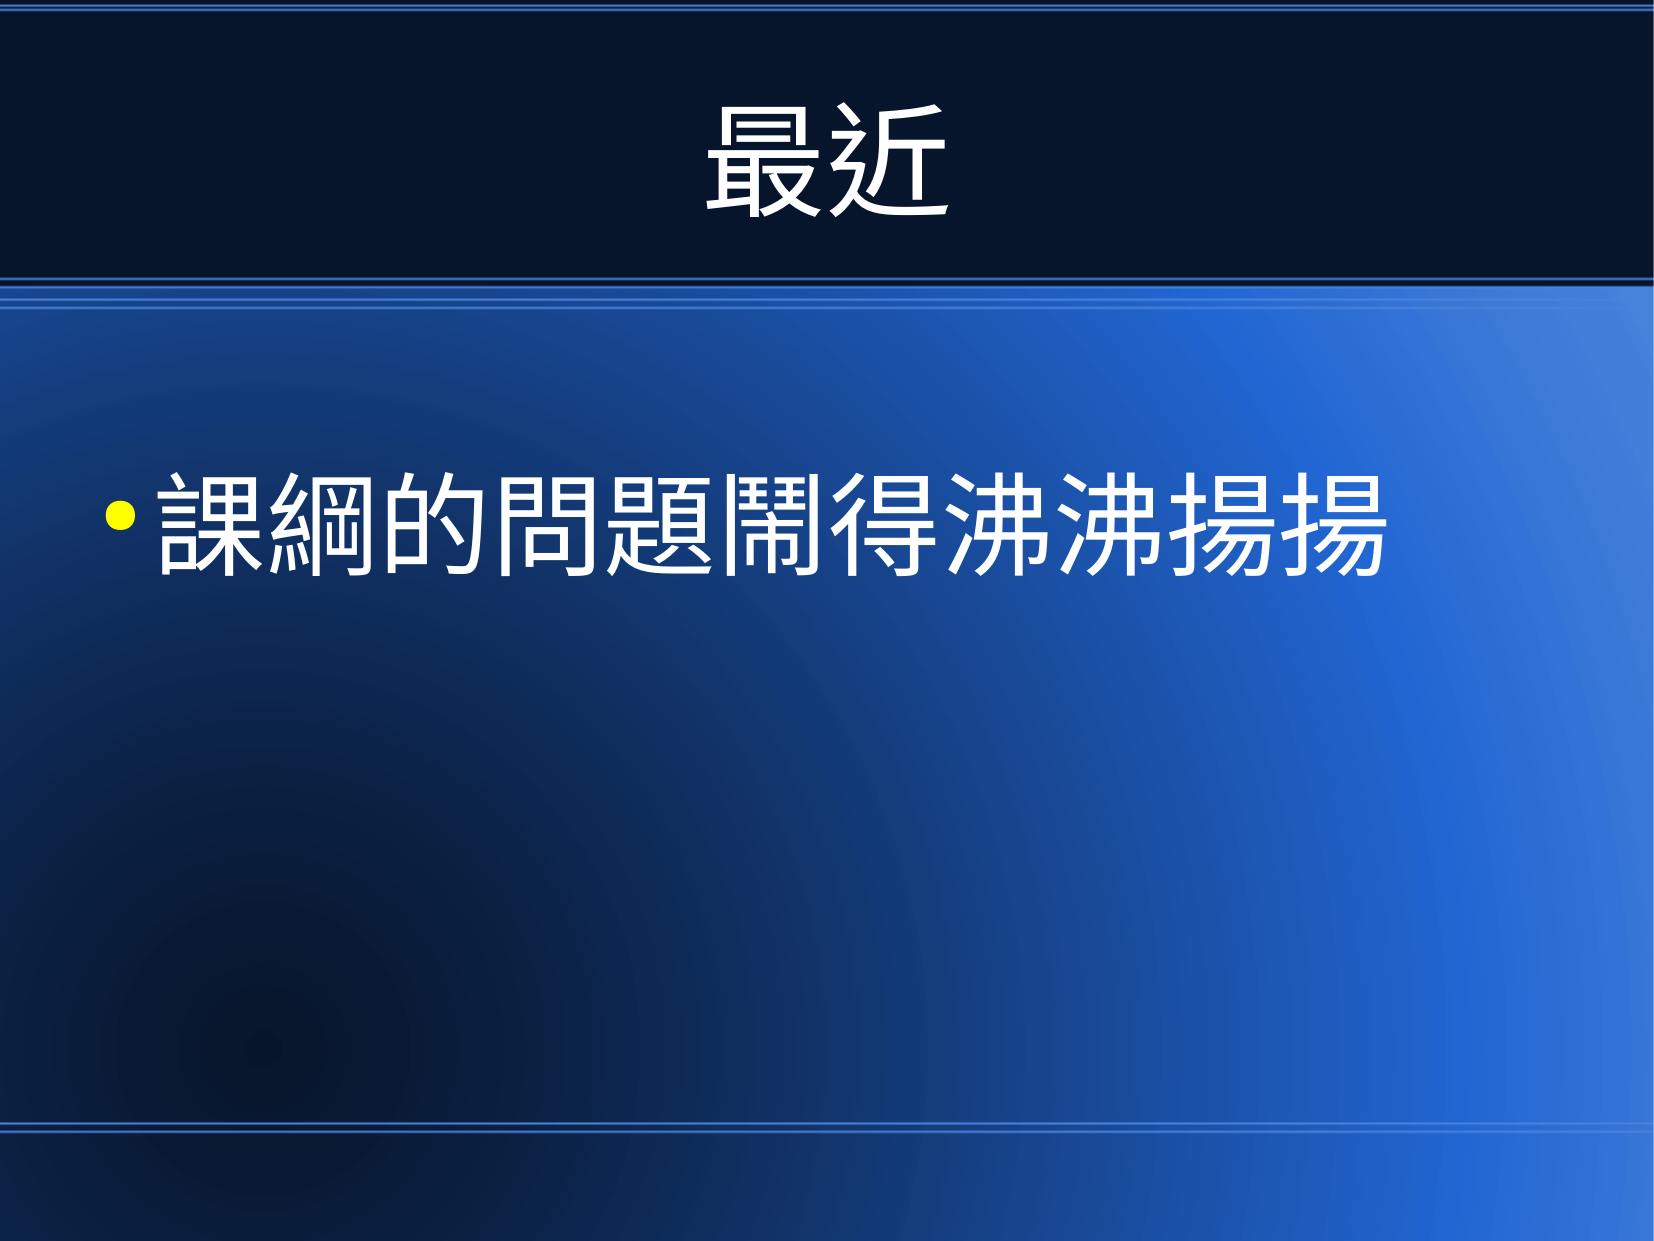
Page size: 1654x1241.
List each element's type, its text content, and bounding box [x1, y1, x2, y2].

picture [0, 0, 1654, 1241]
list 課綱的問題鬧得沸沸揚揚 [82, 355, 1571, 1241]
title 最近 [82, 49, 1571, 257]
